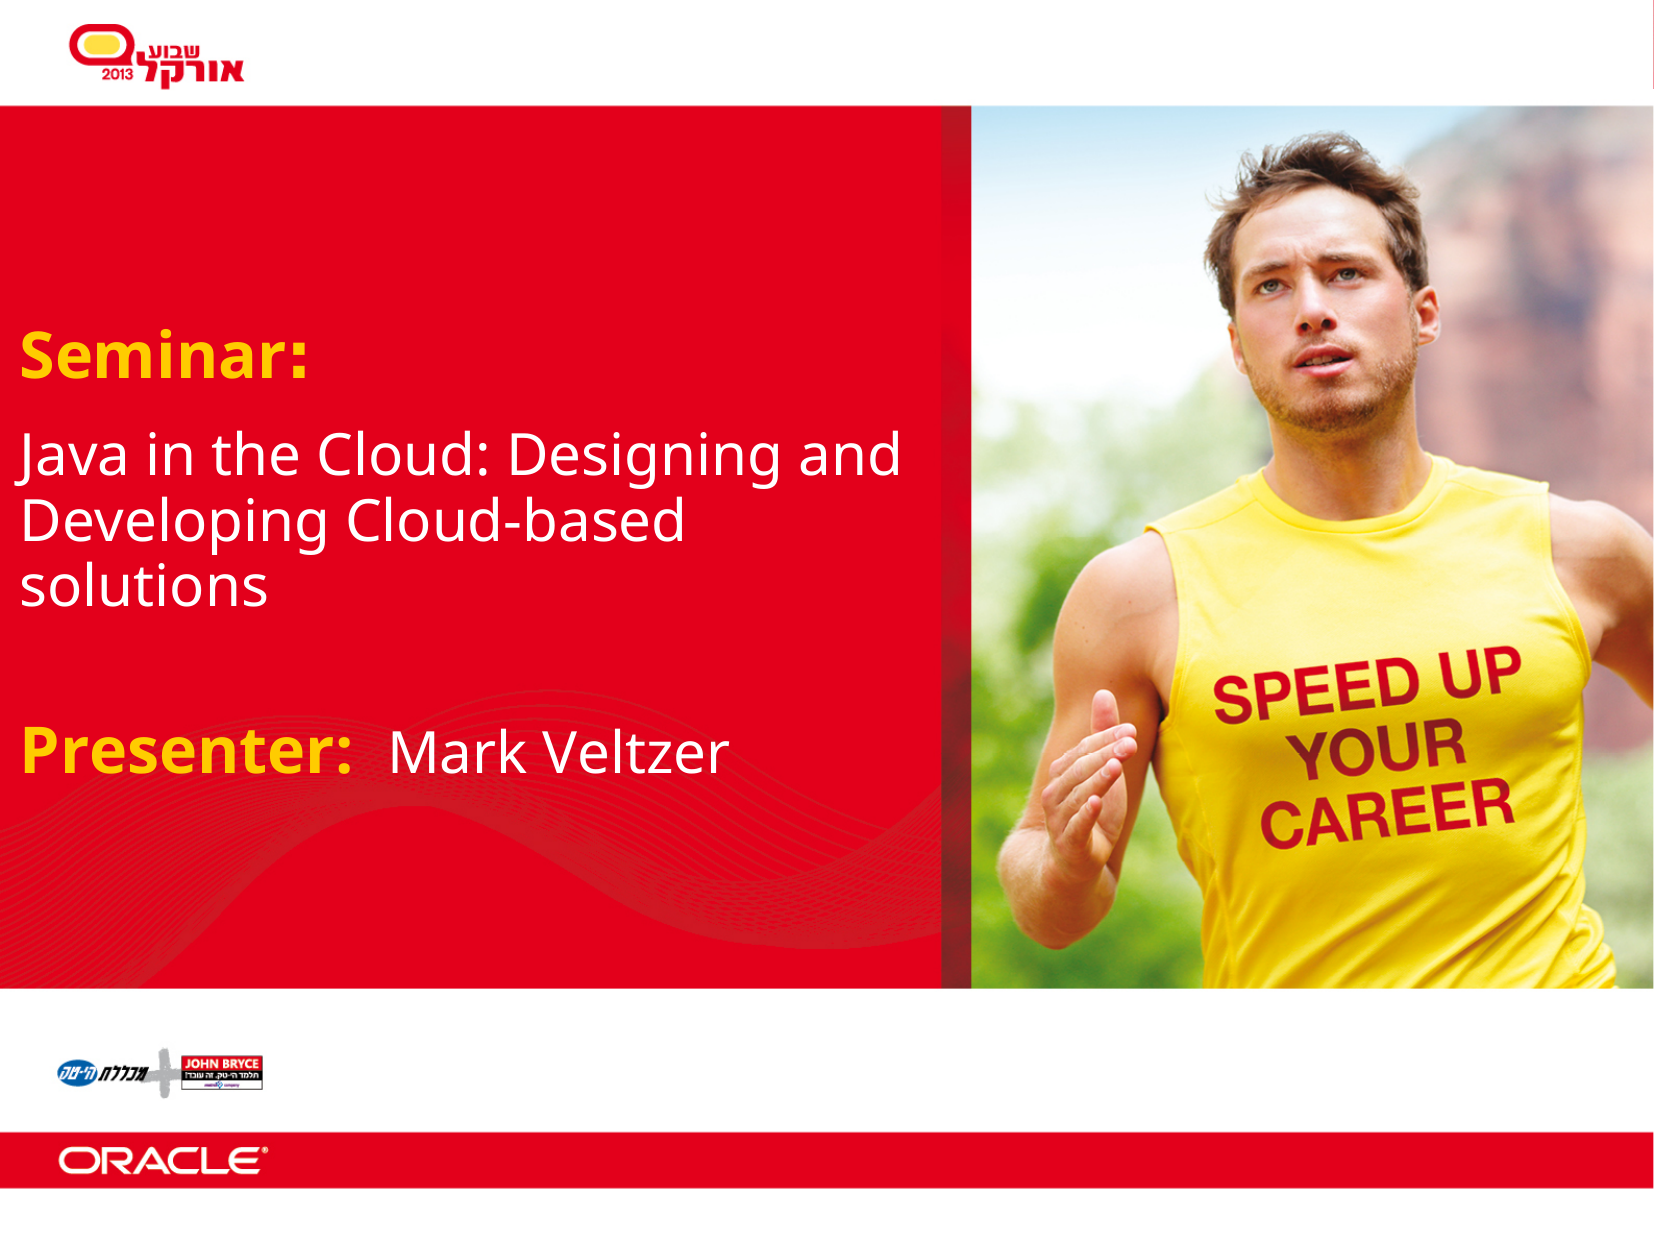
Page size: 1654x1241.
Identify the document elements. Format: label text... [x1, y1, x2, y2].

subtitle Seminar: Java in the Cloud: Designing and Developing Cloud-based solutions Presenter: Mark Veltzer [19, 164, 932, 946]
picture [0, 0, 1654, 1241]
